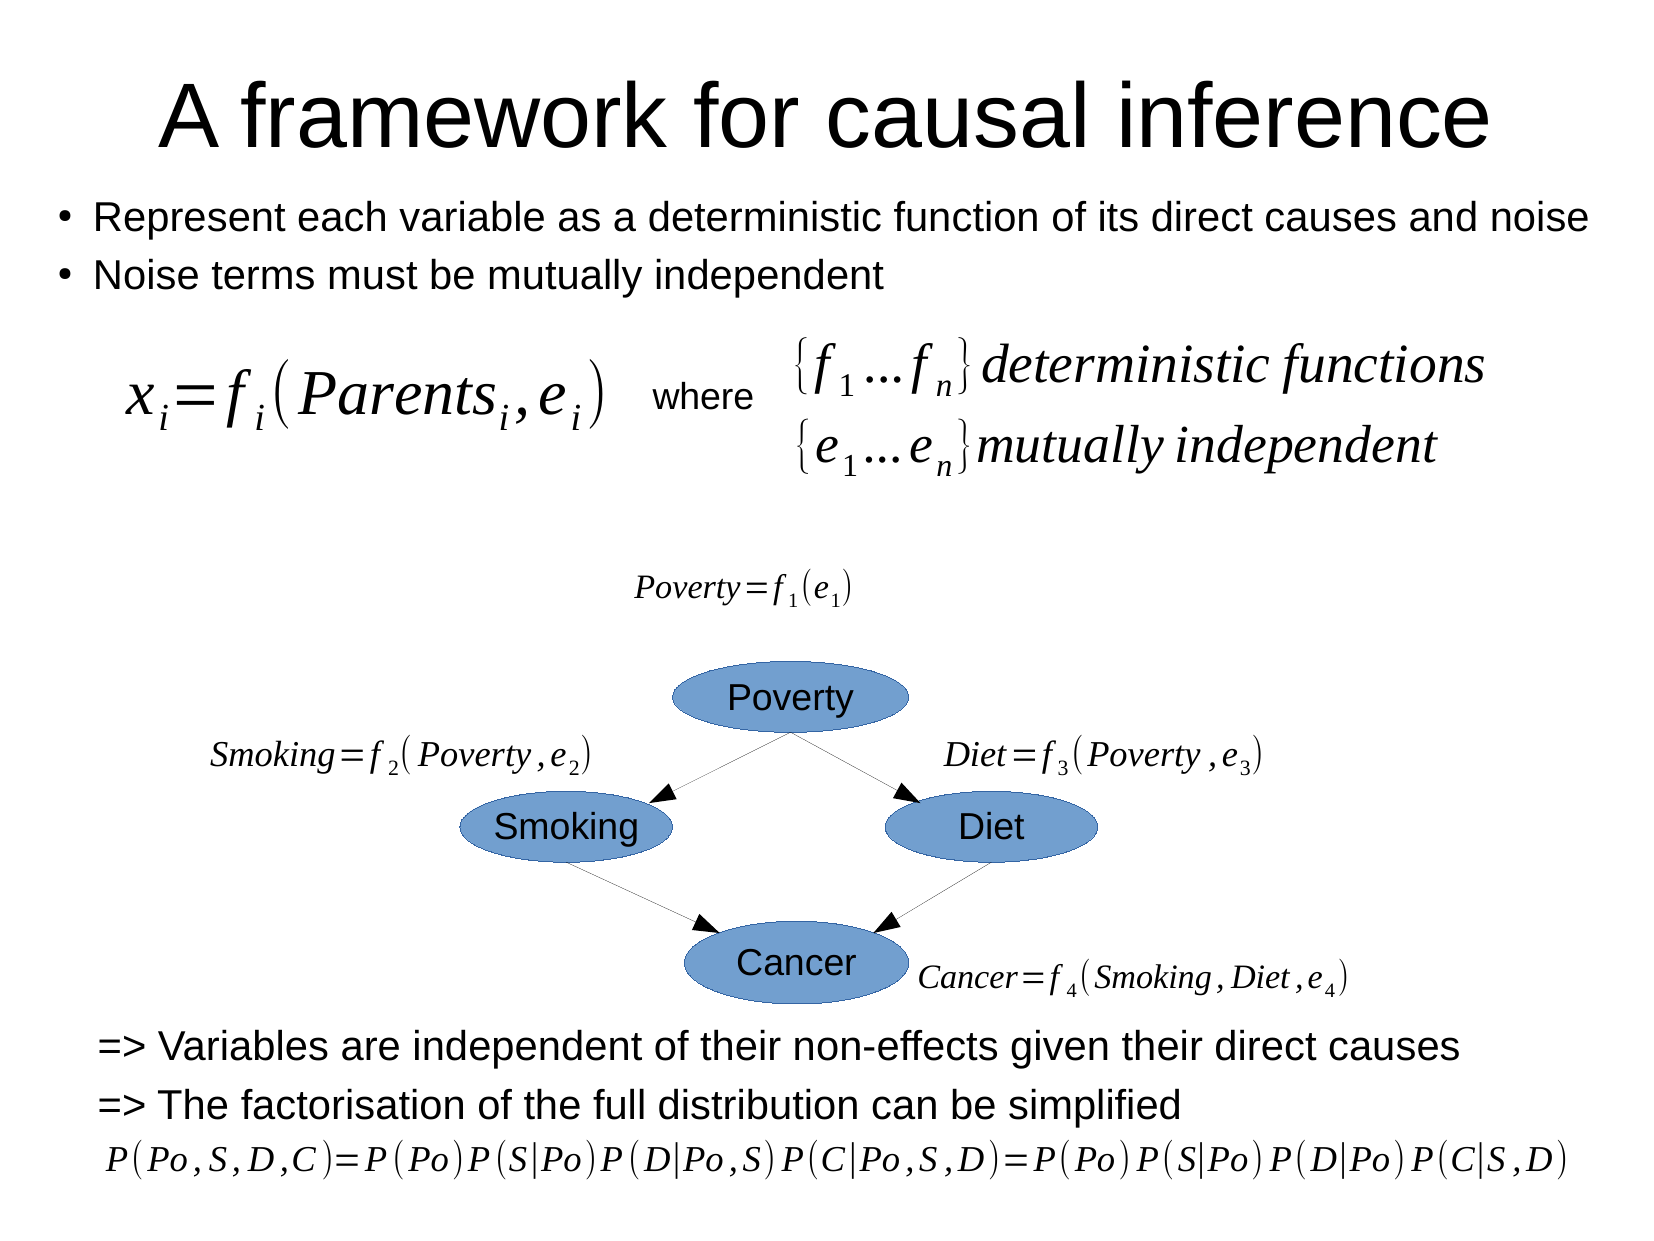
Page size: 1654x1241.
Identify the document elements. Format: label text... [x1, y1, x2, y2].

chart [781, 416, 1453, 485]
chart [200, 732, 602, 780]
text_box Diet [885, 791, 1098, 863]
chart [932, 732, 1273, 780]
text_box Smoking [459, 791, 673, 863]
text_box Represent each variable as a deterministic function of its direct causes and noise Noise terms must be mutually independent [42, 186, 1606, 355]
text_box where [637, 368, 815, 426]
chart [908, 956, 1358, 1001]
chart [779, 333, 1501, 405]
chart [106, 354, 622, 438]
chart [94, 1137, 1578, 1182]
title A framework for causal inference [82, 11, 1571, 186]
text_box => Variables are independent of their non-effects given their direct causes => The factorisation of the full distribution can be simplified [82, 1015, 1578, 1137]
text_box Cancer [684, 921, 908, 1004]
text_box Poverty [672, 661, 909, 733]
chart [623, 566, 862, 612]
